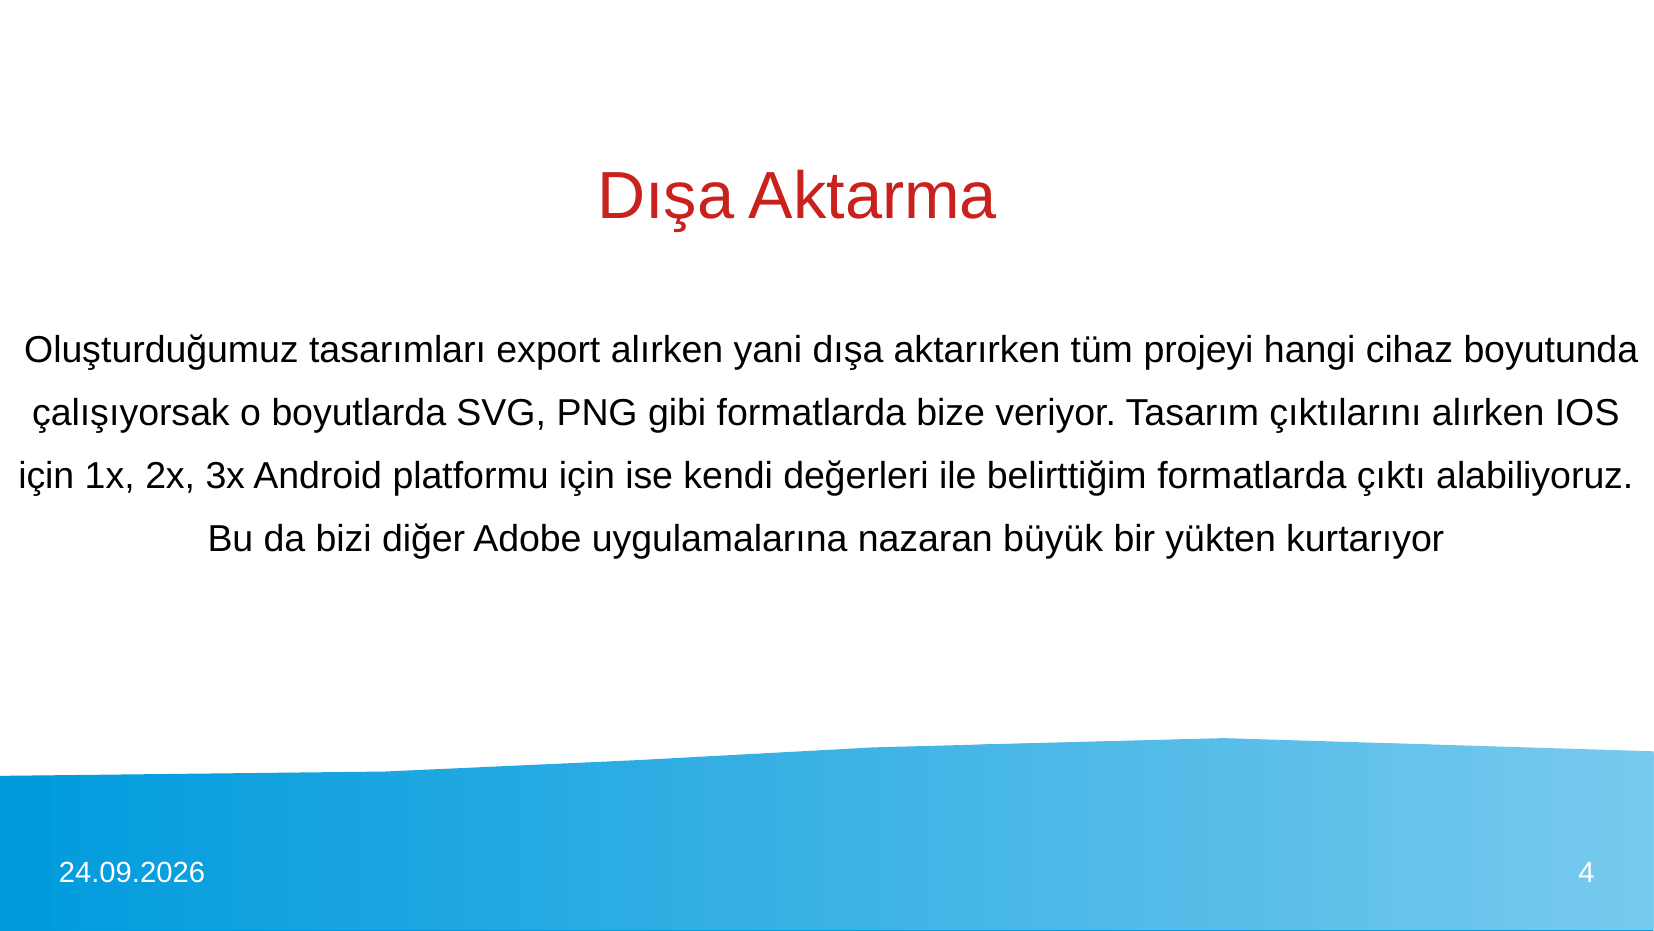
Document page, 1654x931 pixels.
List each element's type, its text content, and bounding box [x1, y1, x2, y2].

title Dışa Aktarma [59, 88, 1536, 266]
text_box Oluşturduğumuz tasarımları export alırken yani dışa aktarırken tüm projeyi hangi cihaz boyutunda çalışıyorsak o boyutlarda SVG, PNG gibi formatlarda bize veriyor. Tasarım çıktılarını alırken IOS için 1x, 2x, 3x Android platformu için ise kendi değerleri ile belirttiğim formatlarda çıktı alabiliyoruz. Bu da bizi diğer Adobe uygulamalarına nazaran büyük bir yükten kurtarıyor [0, 174, 1654, 621]
